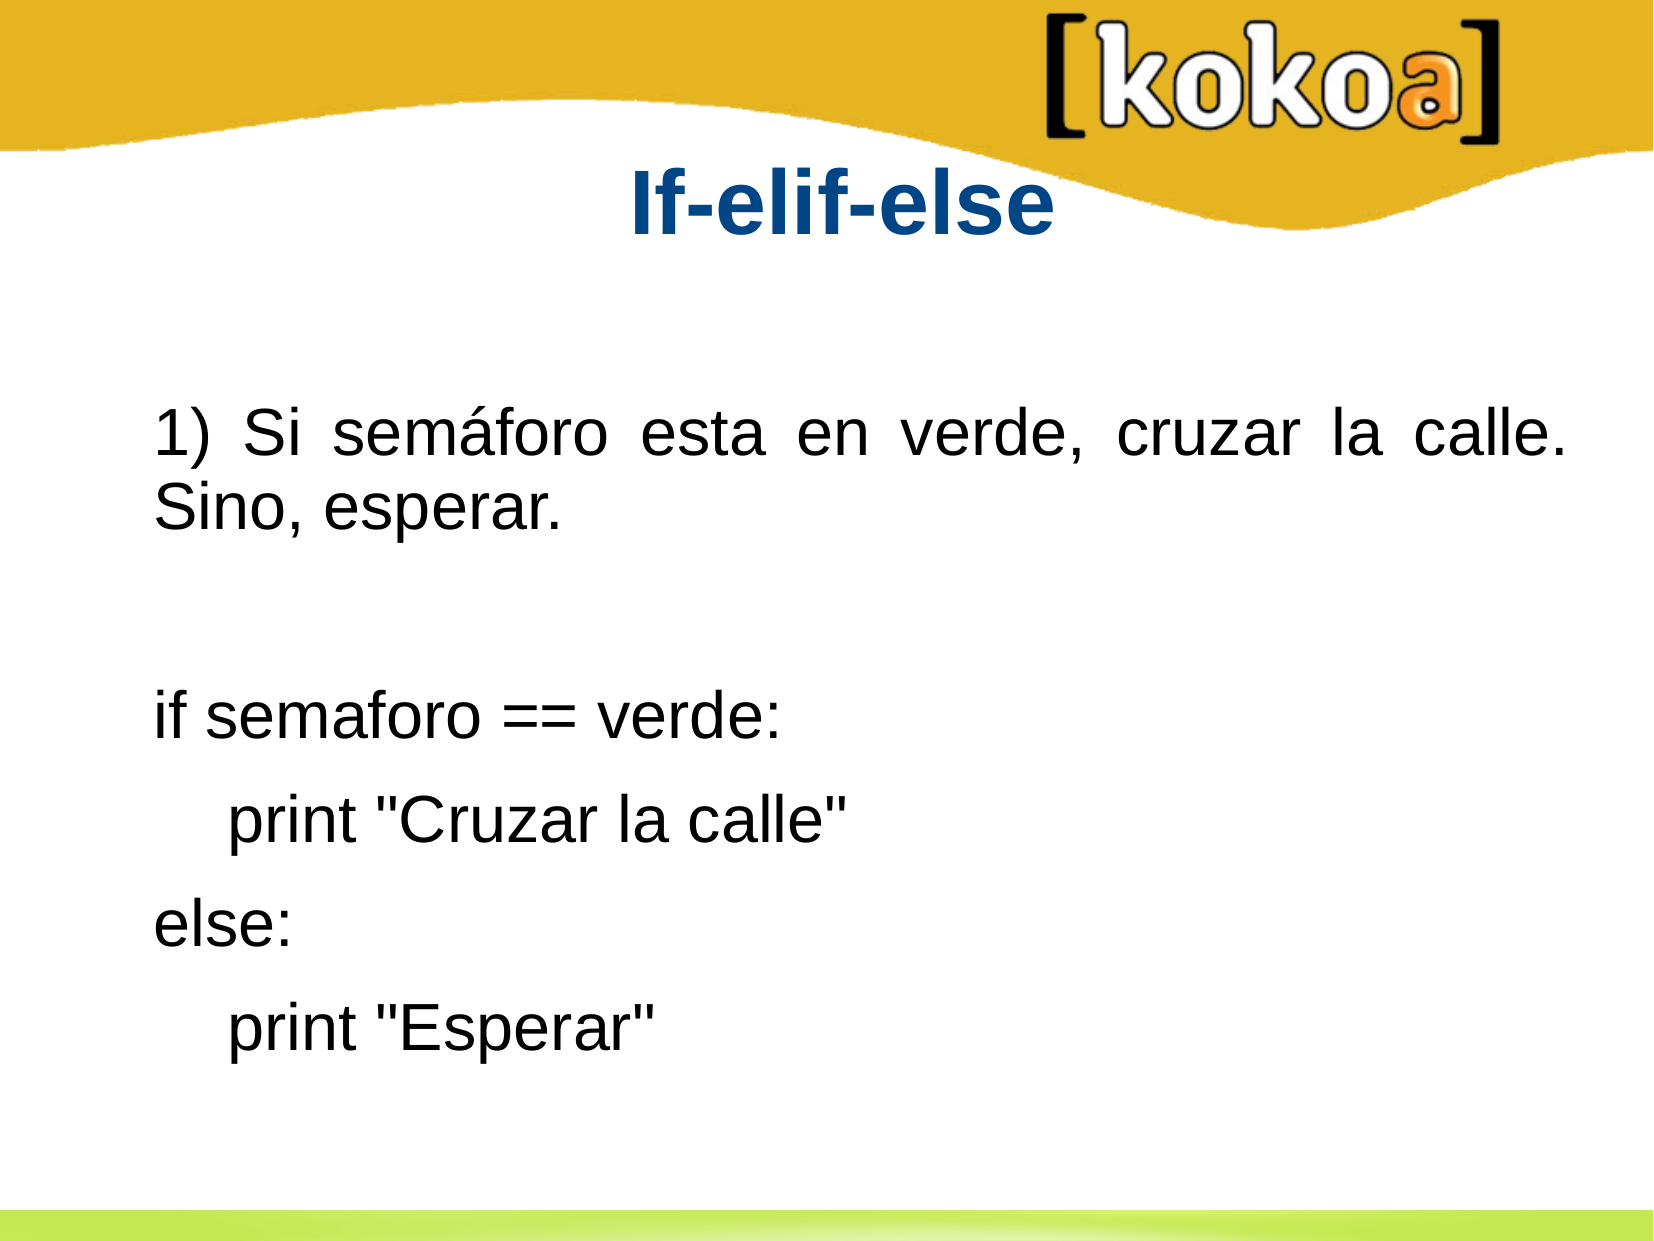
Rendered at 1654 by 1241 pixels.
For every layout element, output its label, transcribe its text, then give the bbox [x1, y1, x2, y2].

picture [0, 0, 1654, 488]
title If-elif-else [82, 99, 1571, 290]
list 1) Si semáforo esta en verde, cruzar la calle. Sino, esperar. if semaforo == verde: print "Cruzar la calle" else: print "Esperar" [82, 290, 1571, 1190]
picture [0, 1210, 1654, 1241]
